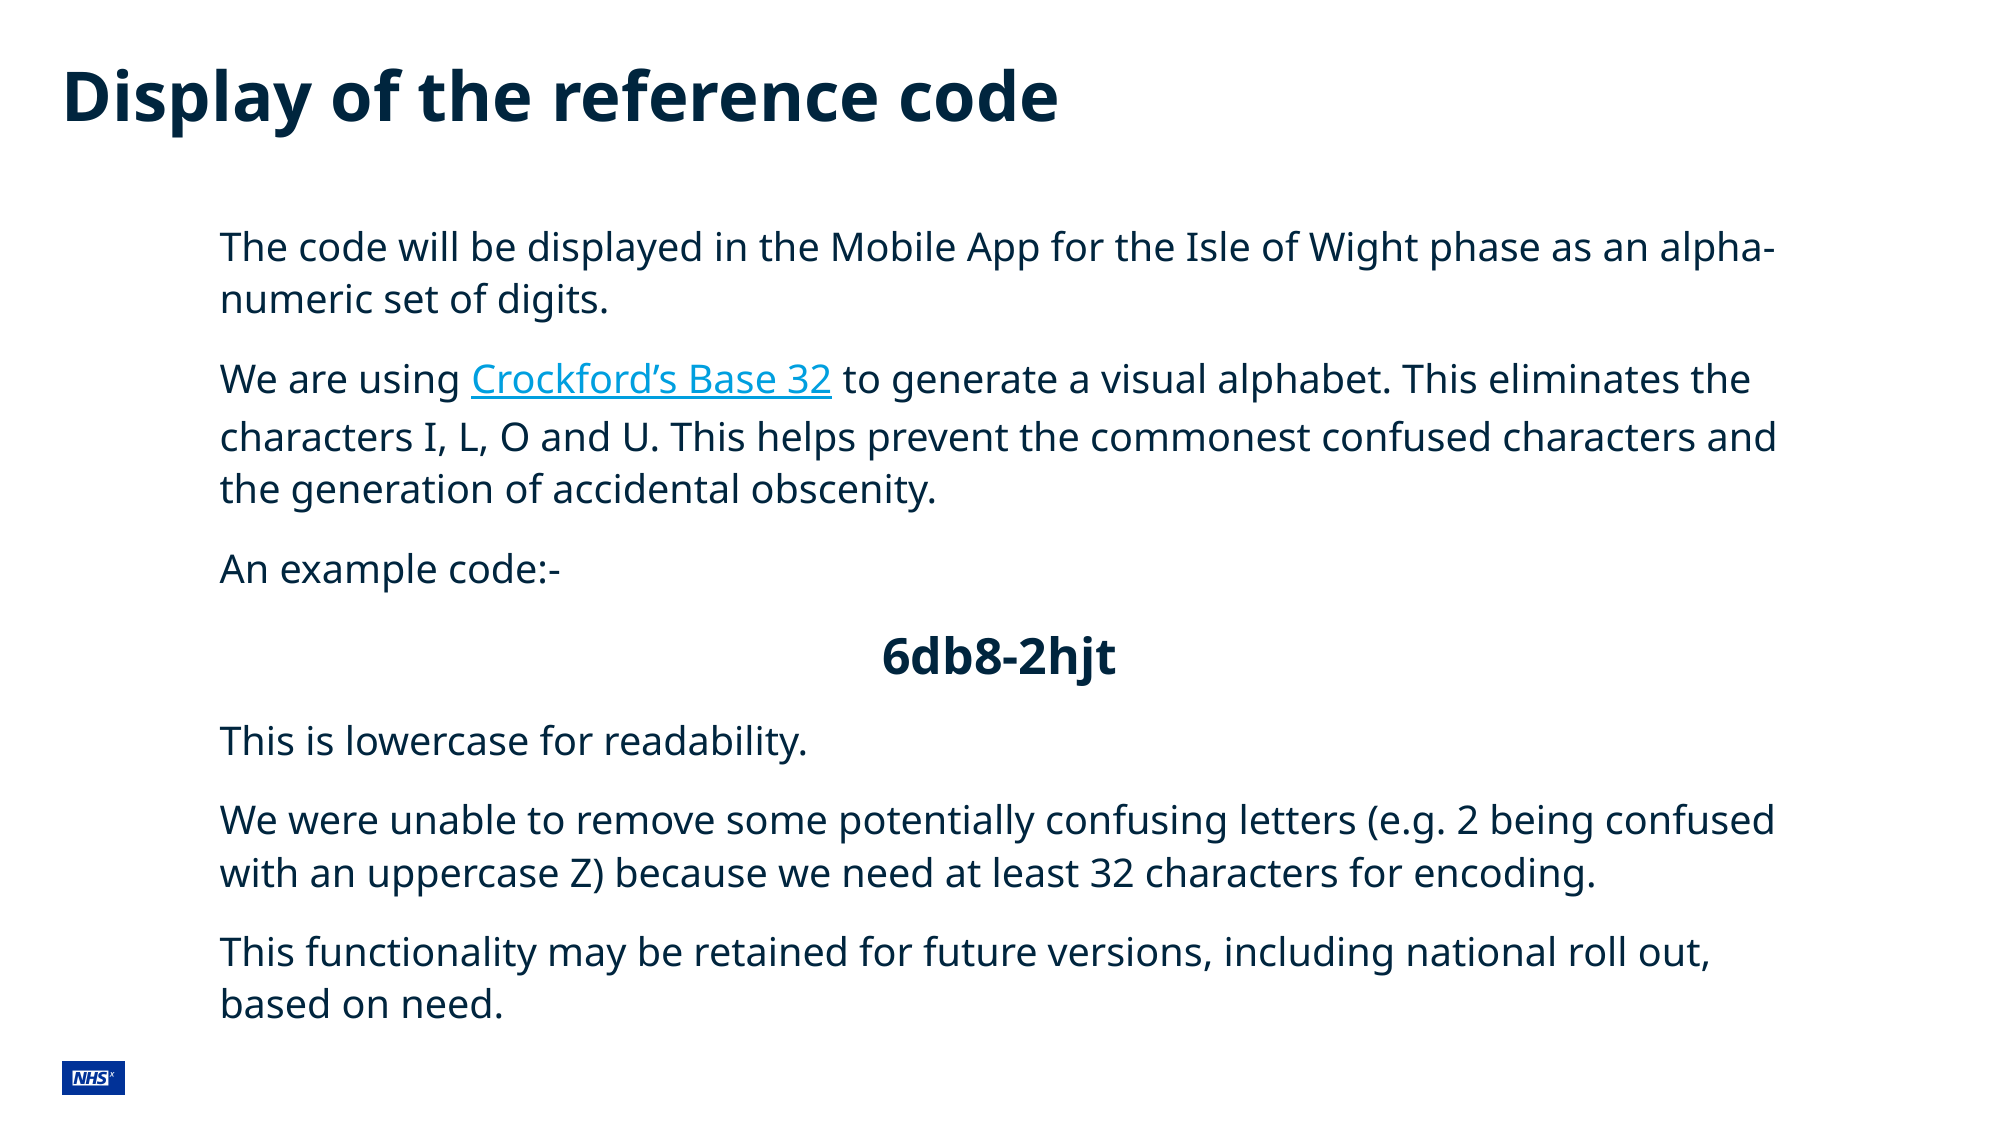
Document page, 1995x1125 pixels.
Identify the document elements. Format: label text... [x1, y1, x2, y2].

list The code will be displayed in the Mobile App for the Isle of Wight phase as an alpha-numeric set of digits. We are using Crockford’s Base 32 to generate a visual alphabet. This eliminates the characters I, L, O and U. This helps prevent the commonest confused characters and the generation of accidental obscenity. An example code:- 6db8-2hjt This is lowercase for readability. We were unable to remove some potentially confusing letters (e.g. 2 being confused with an uppercase Z) because we need at least 32 characters for encoding. This functionality may be retained for future versions, including national roll out, based on need. [199, 196, 1800, 1022]
picture [62, 1061, 125, 1095]
title Display of the reference code [41, 33, 1932, 120]
